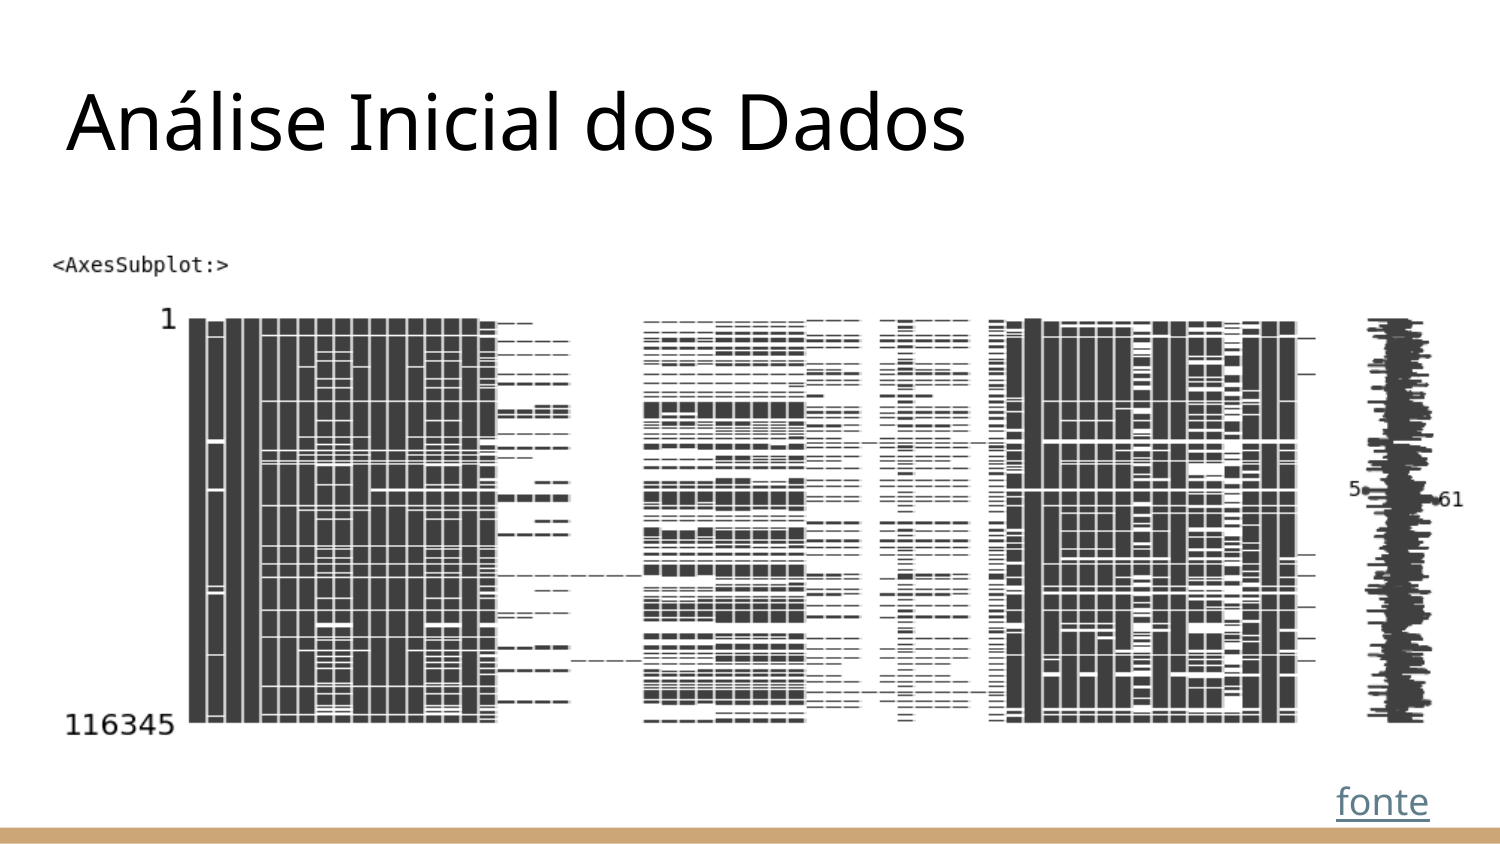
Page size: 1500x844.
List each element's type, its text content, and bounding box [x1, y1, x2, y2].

picture [37, 244, 1477, 751]
title Análise Inicial dos Dados [51, 51, 1449, 189]
text_box fonte [1321, 763, 1449, 844]
